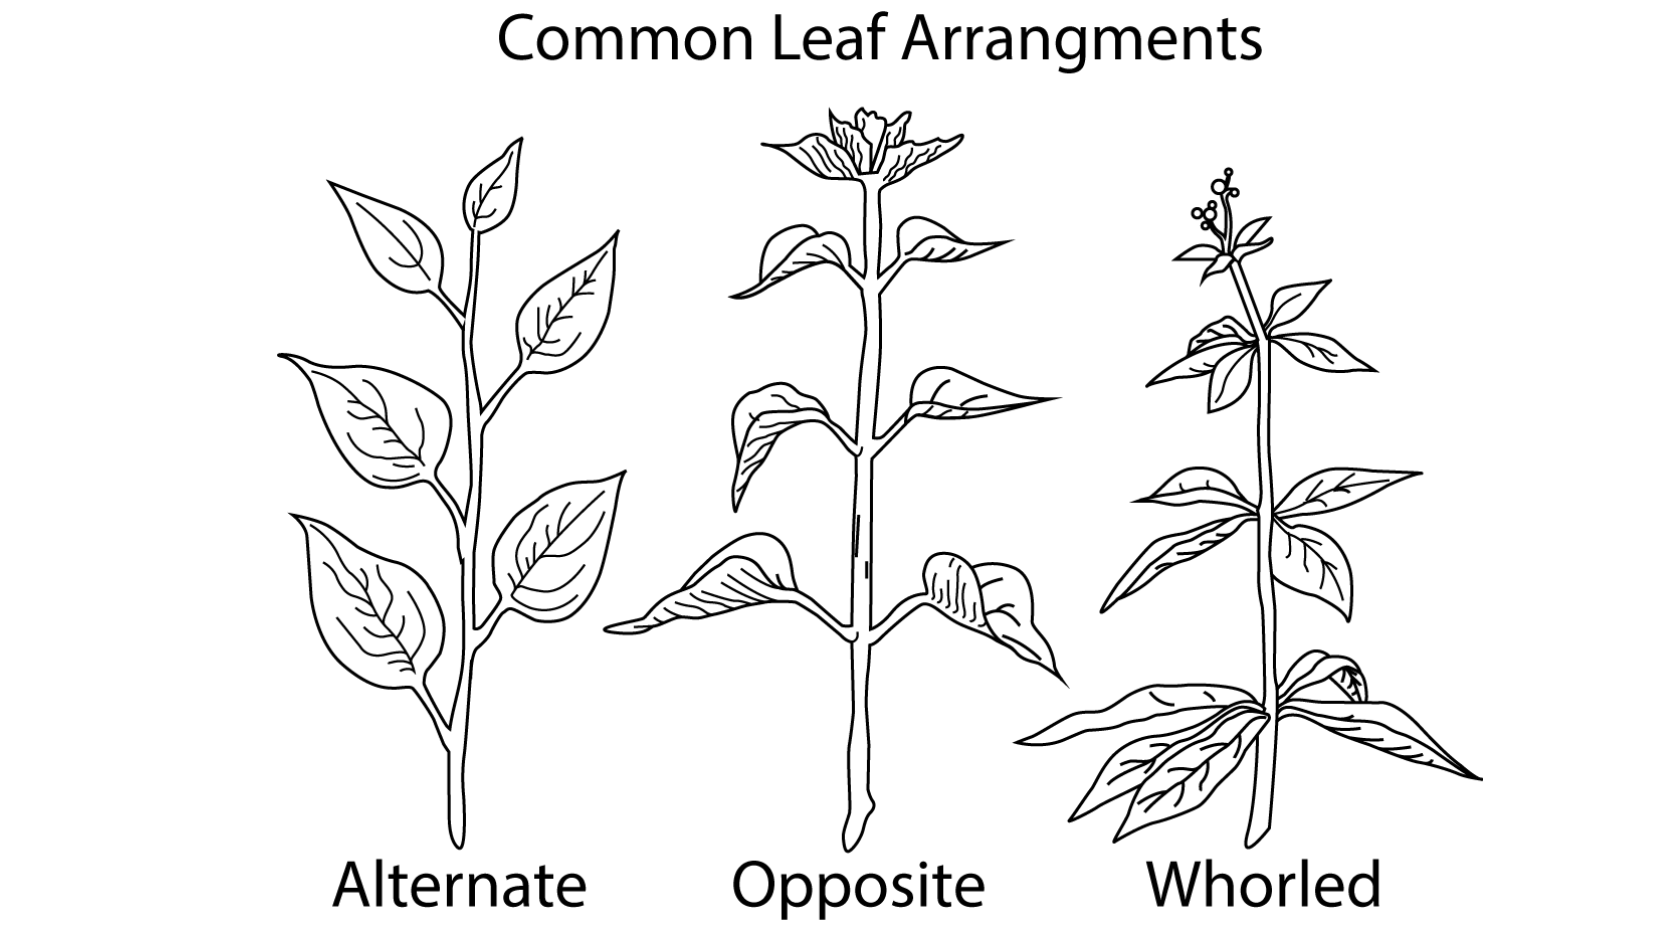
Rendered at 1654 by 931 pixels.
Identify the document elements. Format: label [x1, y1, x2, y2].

picture [277, 0, 1483, 928]
